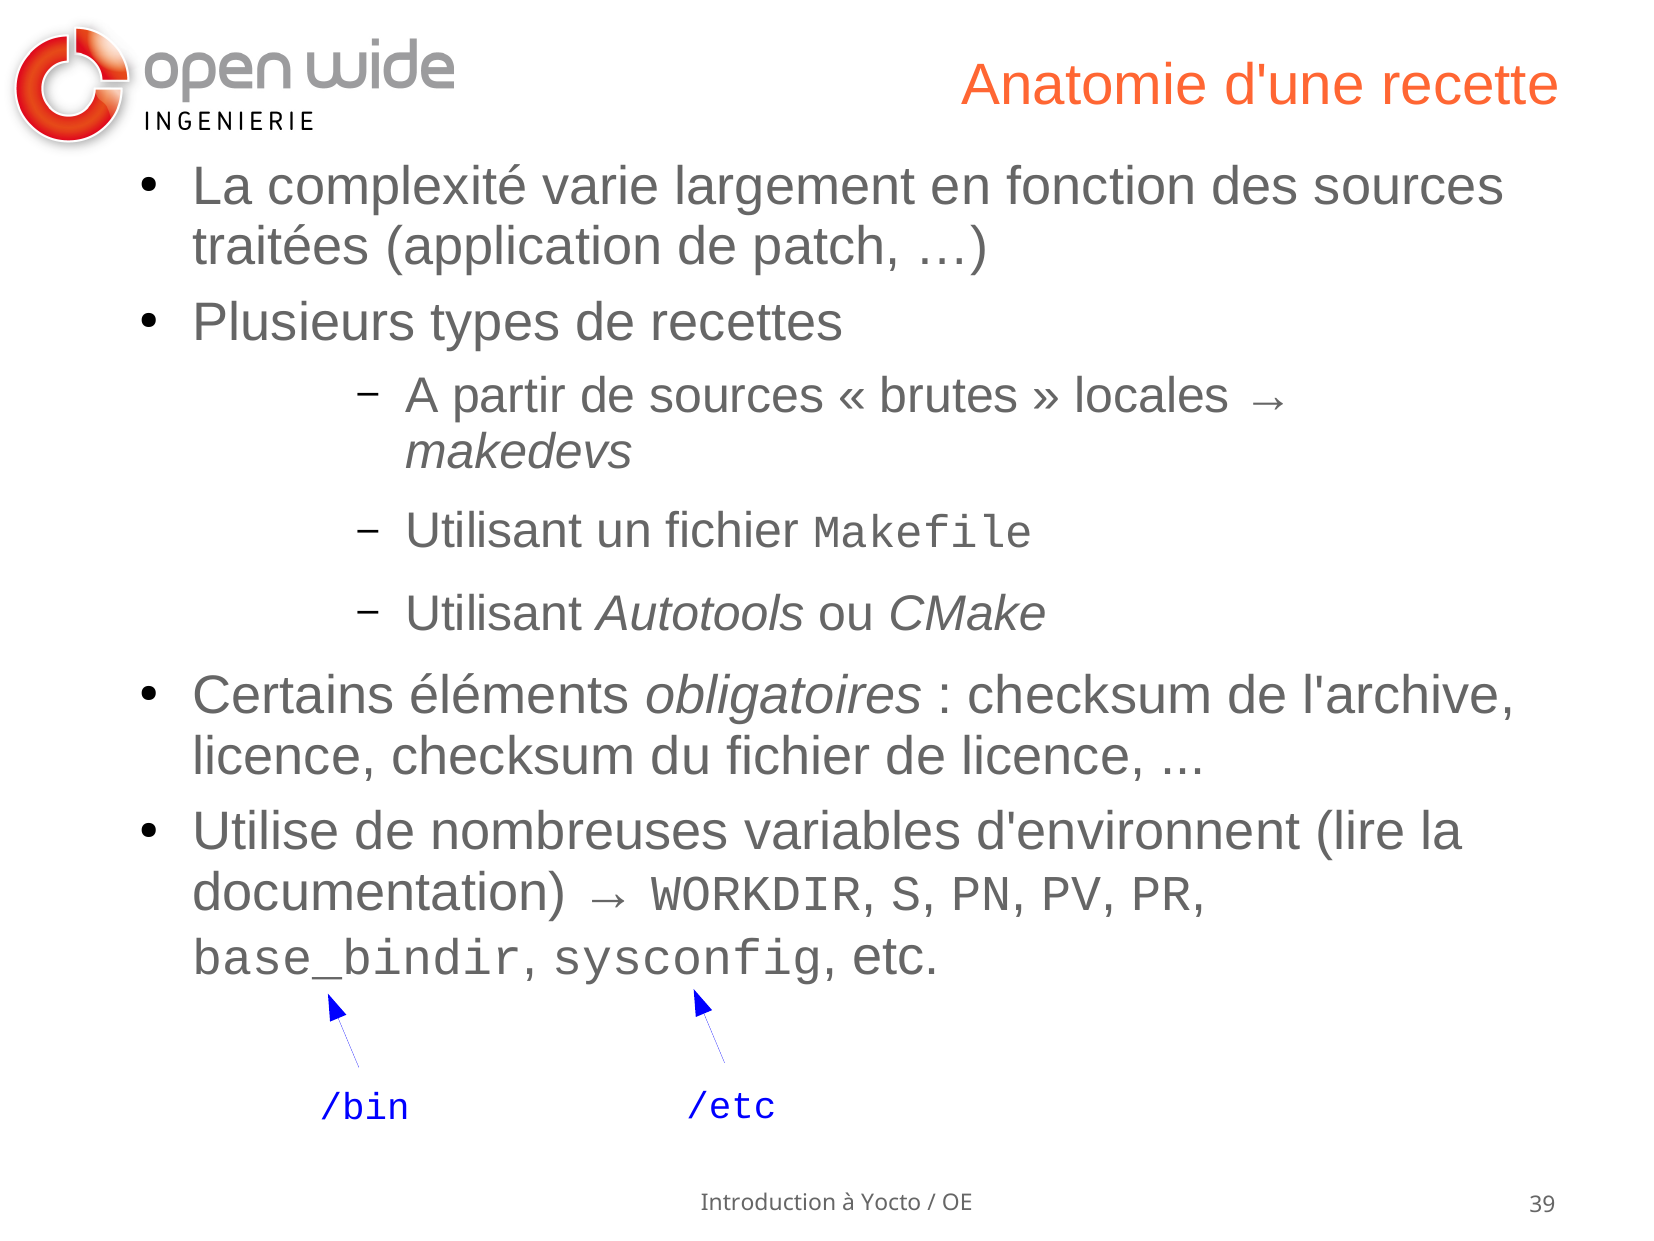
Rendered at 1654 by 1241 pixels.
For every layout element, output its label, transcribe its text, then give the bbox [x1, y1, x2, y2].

picture [0, 0, 454, 161]
text_box /bin [319, 1088, 410, 1131]
title Anatomie d'une recette [602, 12, 1561, 157]
list La complexité varie largement en fonction des sources traitées (application de patch, …) Plusieurs types de recettes A partir de sources « brutes » locales → makedevs Utilisant un fichier Makefile Utilisant Autotools ou CMake Certains éléments obligatoires : checksum de l'archive, licence, checksum du fichier de licence, ... Utilise de nombreuses variables d'environnent (lire la documentation) → WORKDIR, S, PN, PV, PR, base_bindir, sysconfig, etc. [121, 155, 1534, 1026]
text_box /etc [686, 1086, 777, 1130]
